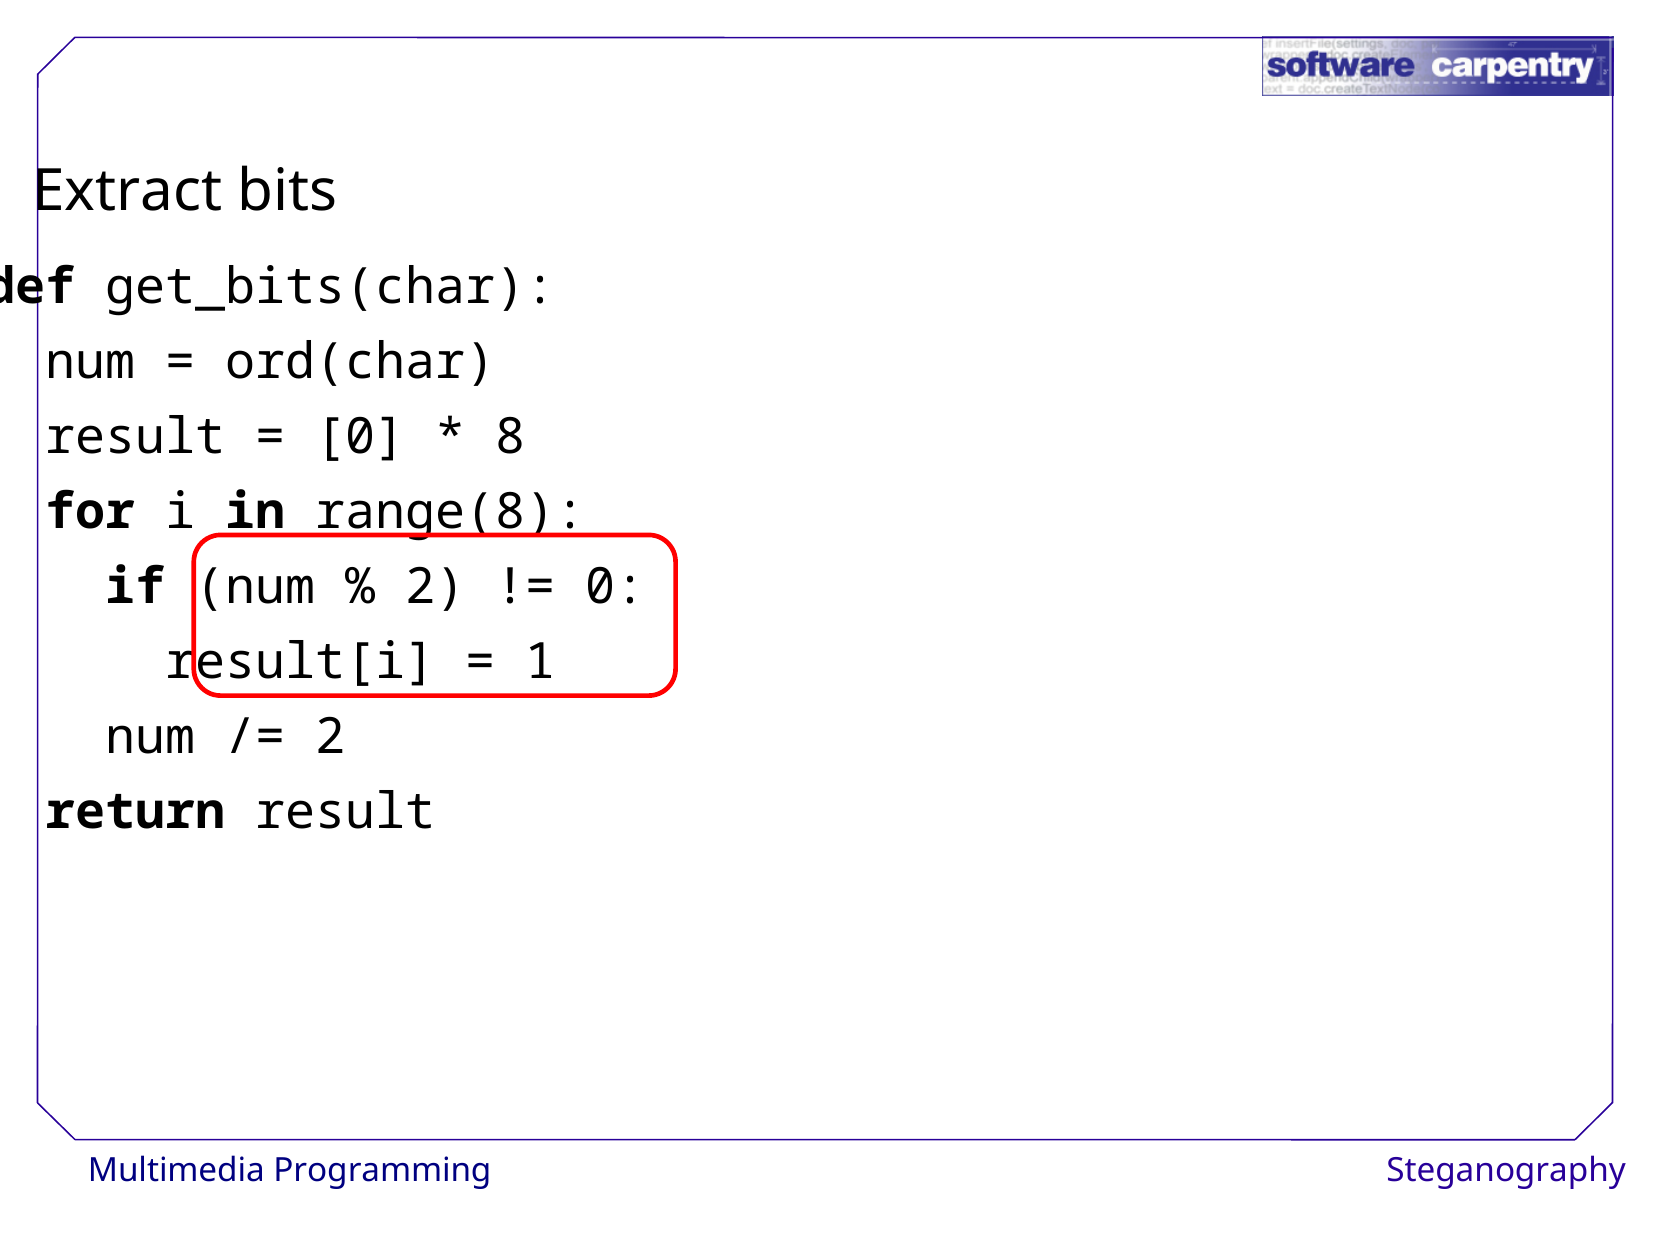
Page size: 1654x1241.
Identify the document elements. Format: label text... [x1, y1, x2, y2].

picture [1262, 36, 1614, 96]
text_box Extract bits [17, 109, 503, 230]
text_box def get_bits(char): num = ord(char) result = [0] * 8 for i in range(8): if (num % 2) != 0: result[i] = 1 num /= 2 return result [0, 230, 811, 847]
